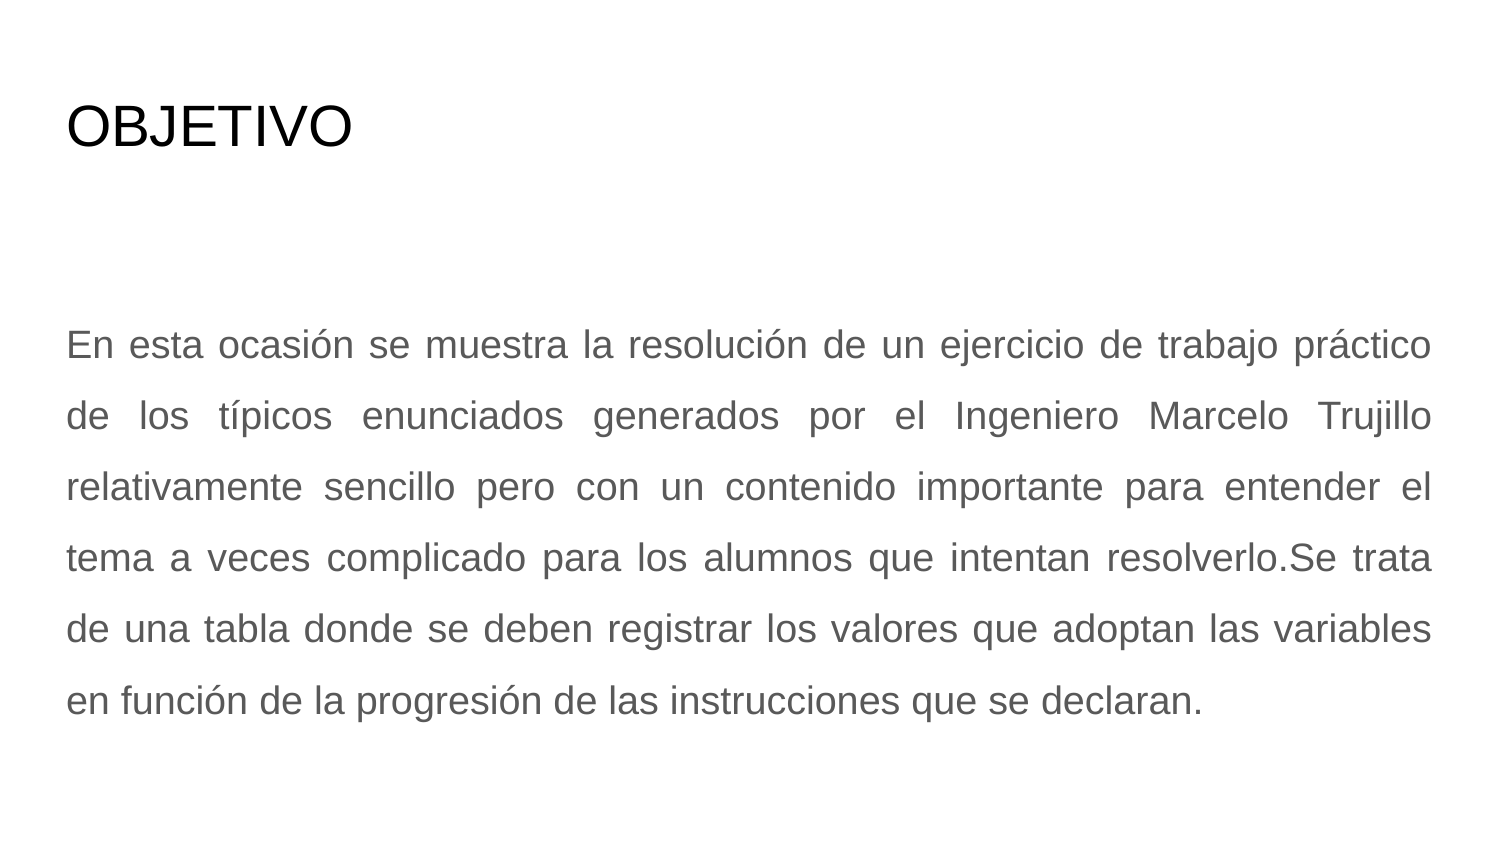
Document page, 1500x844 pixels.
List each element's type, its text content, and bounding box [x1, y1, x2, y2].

title OBJETIVO [51, 72, 1449, 167]
list En esta ocasión se muestra la resolución de un ejercicio de trabajo práctico de los típicos enunciados generados por el Ingeniero Marcelo Trujillo relativamente sencillo pero con un contenido importante para entender el tema a veces complicado para los alumnos que intentan resolverlo.Se trata de una tabla donde se deben registrar los valores que adoptan las variables en función de la progresión de las instrucciones que se declaran. [51, 189, 1449, 750]
